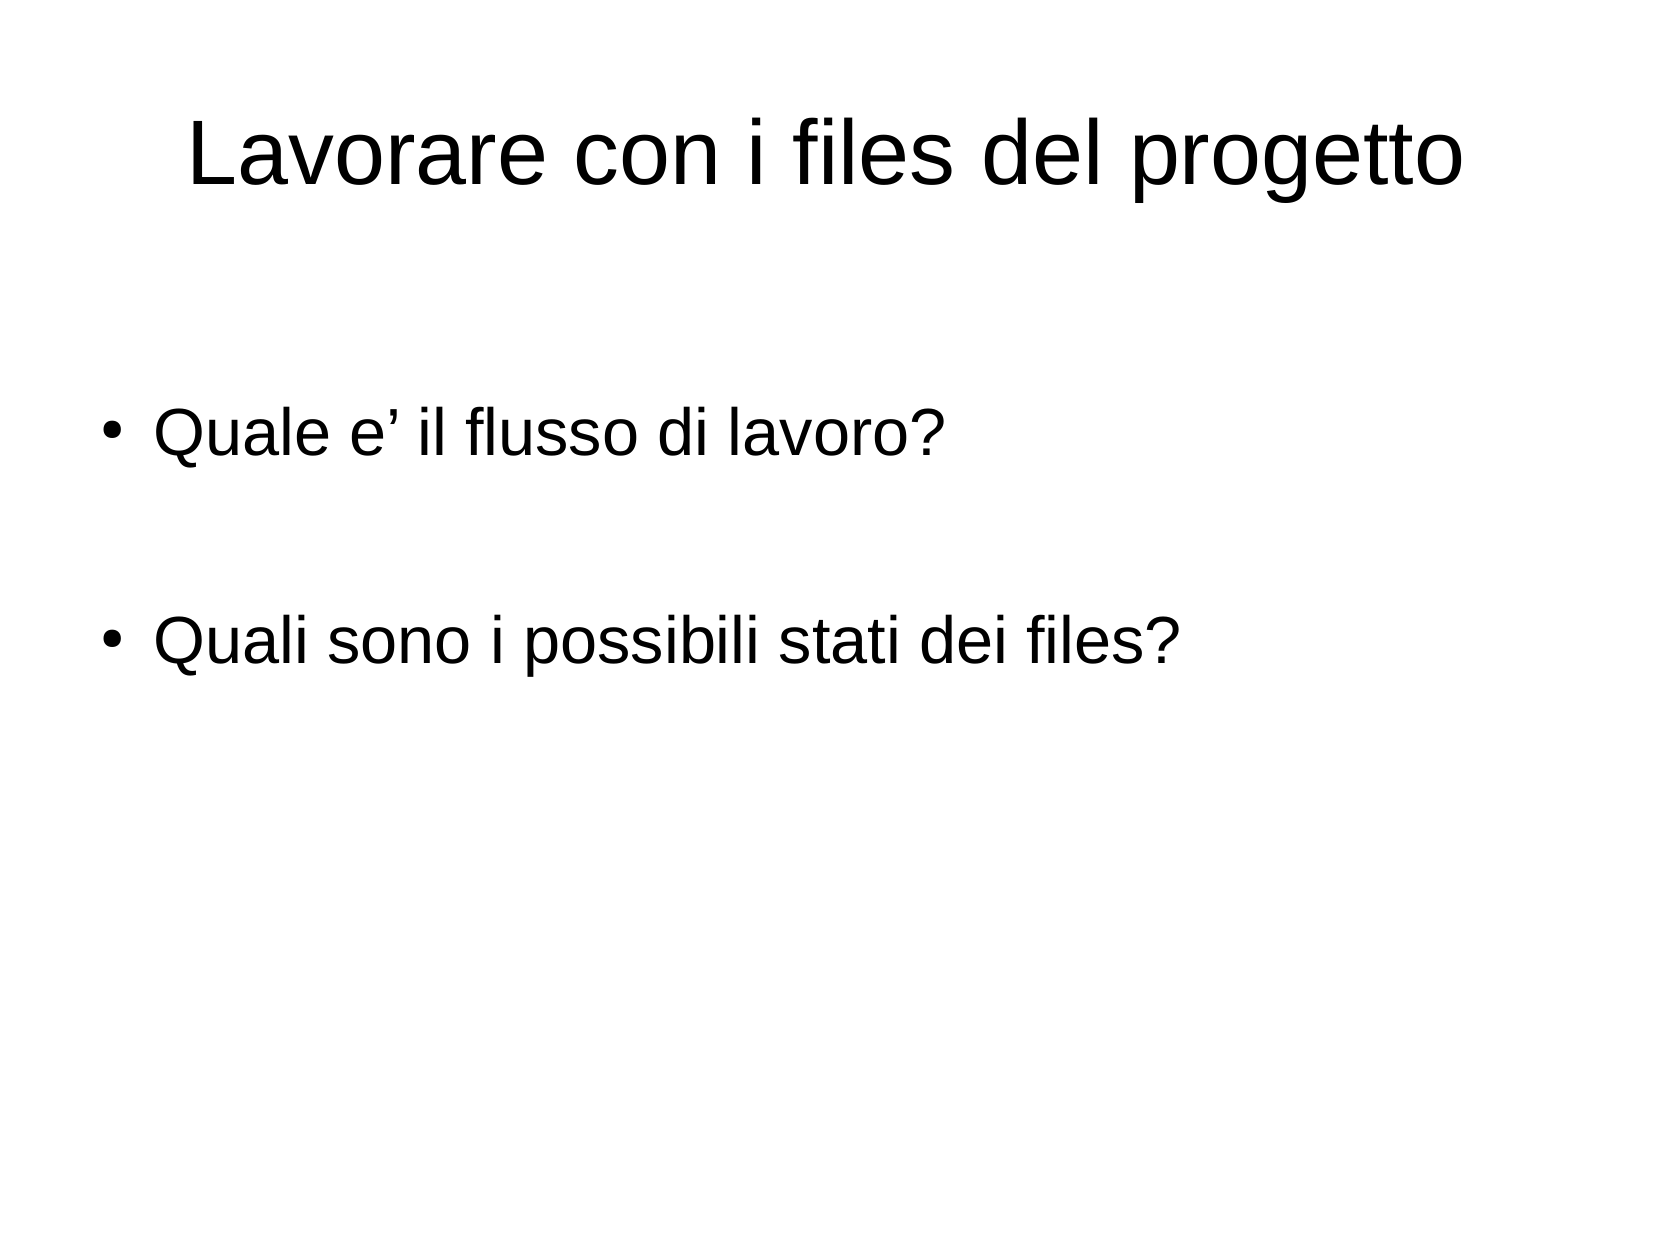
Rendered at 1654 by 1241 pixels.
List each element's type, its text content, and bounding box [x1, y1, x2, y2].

title Lavorare con i files del progetto [82, 49, 1571, 257]
list Quale e’ il flusso di lavoro? Quali sono i possibili stati dei files? [82, 290, 1571, 1010]
